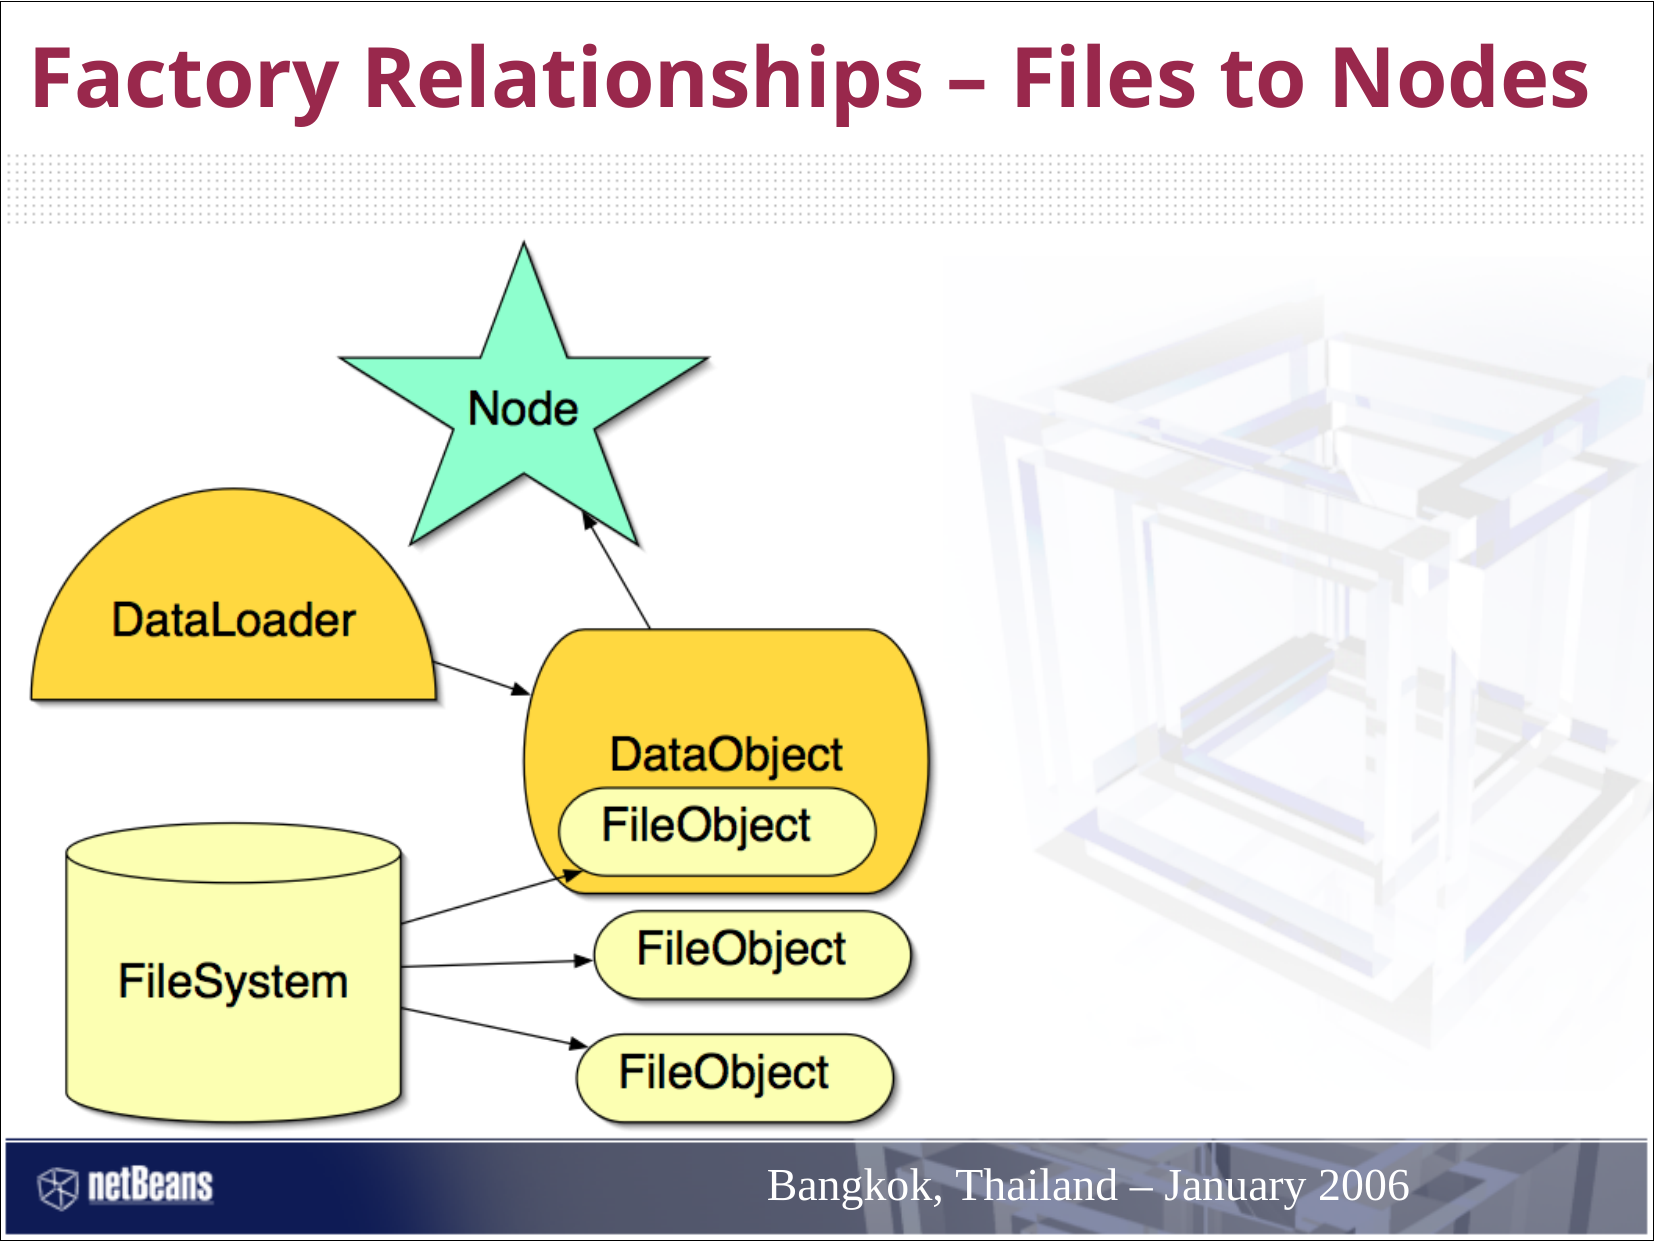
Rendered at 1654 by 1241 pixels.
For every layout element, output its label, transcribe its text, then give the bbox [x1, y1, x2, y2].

title Factory Relationships – Files to Nodes [28, 0, 1619, 152]
picture [1, 2, 1653, 1240]
